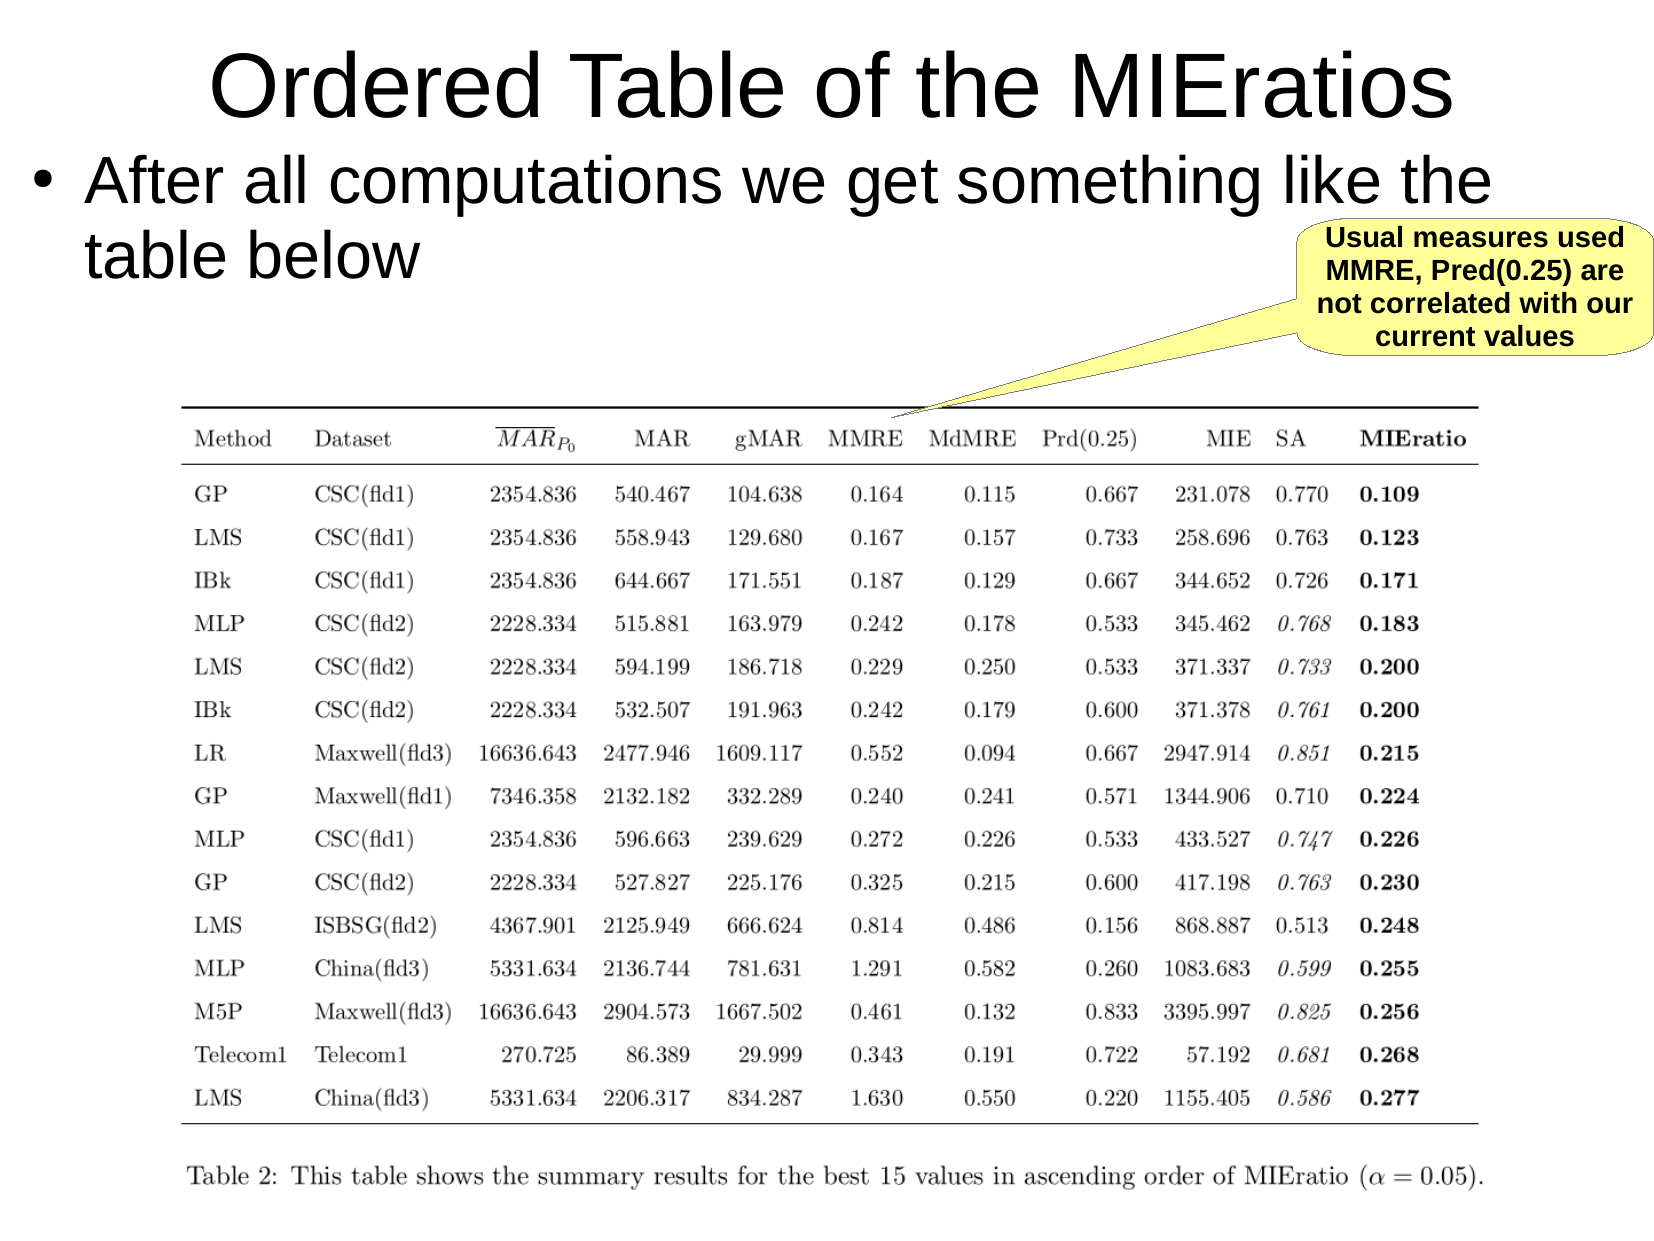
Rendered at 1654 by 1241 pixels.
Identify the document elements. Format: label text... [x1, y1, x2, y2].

title Ordered Table of the MIEratios [82, 34, 1609, 138]
text_box Usual measures used MMRE, Pred(0.25) are not correlated with our current values [891, 218, 1654, 418]
picture [170, 395, 1497, 1208]
list After all computations we get something like the table below [13, 143, 1654, 306]
